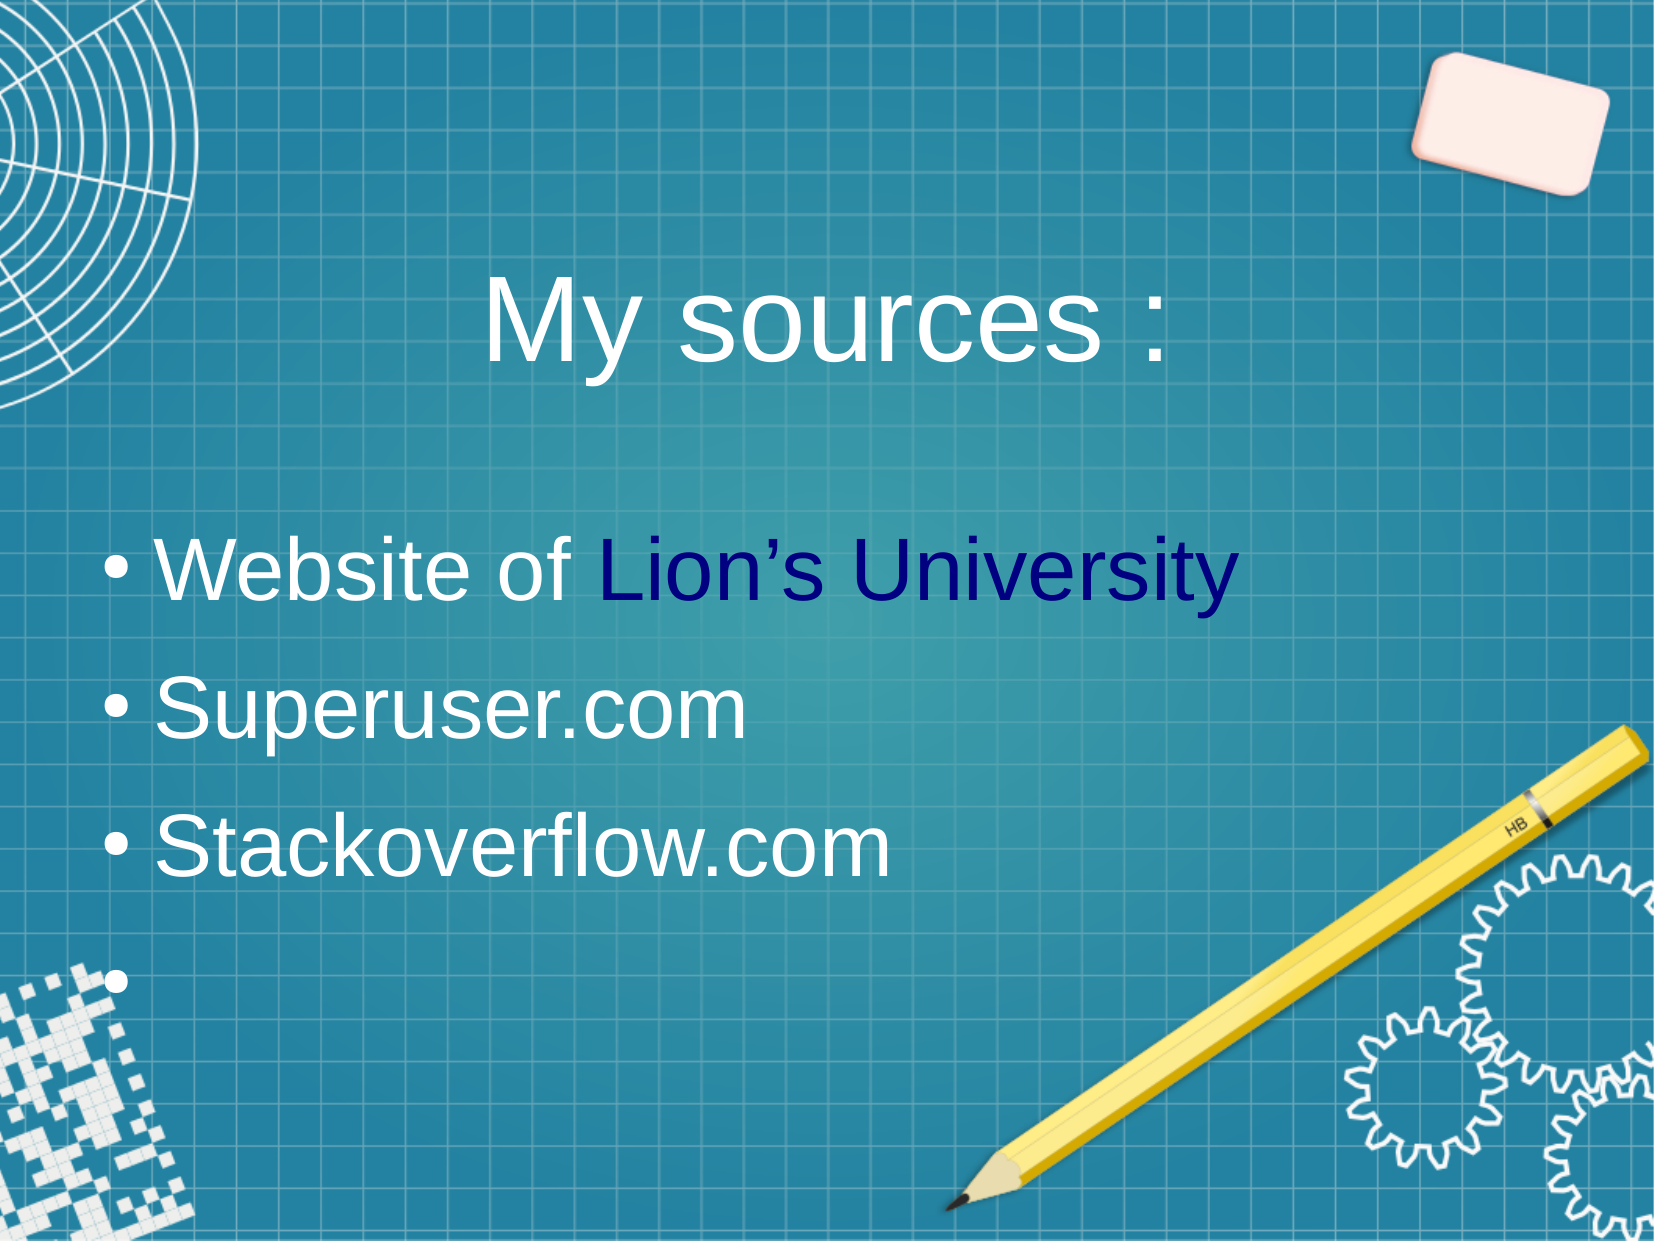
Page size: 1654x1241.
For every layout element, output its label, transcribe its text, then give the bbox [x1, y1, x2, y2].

list Website of Lion’s University Superuser.com Stackoverflow.com [82, 519, 1571, 1123]
picture [0, 0, 1654, 1241]
title My sources : [82, 177, 1571, 461]
